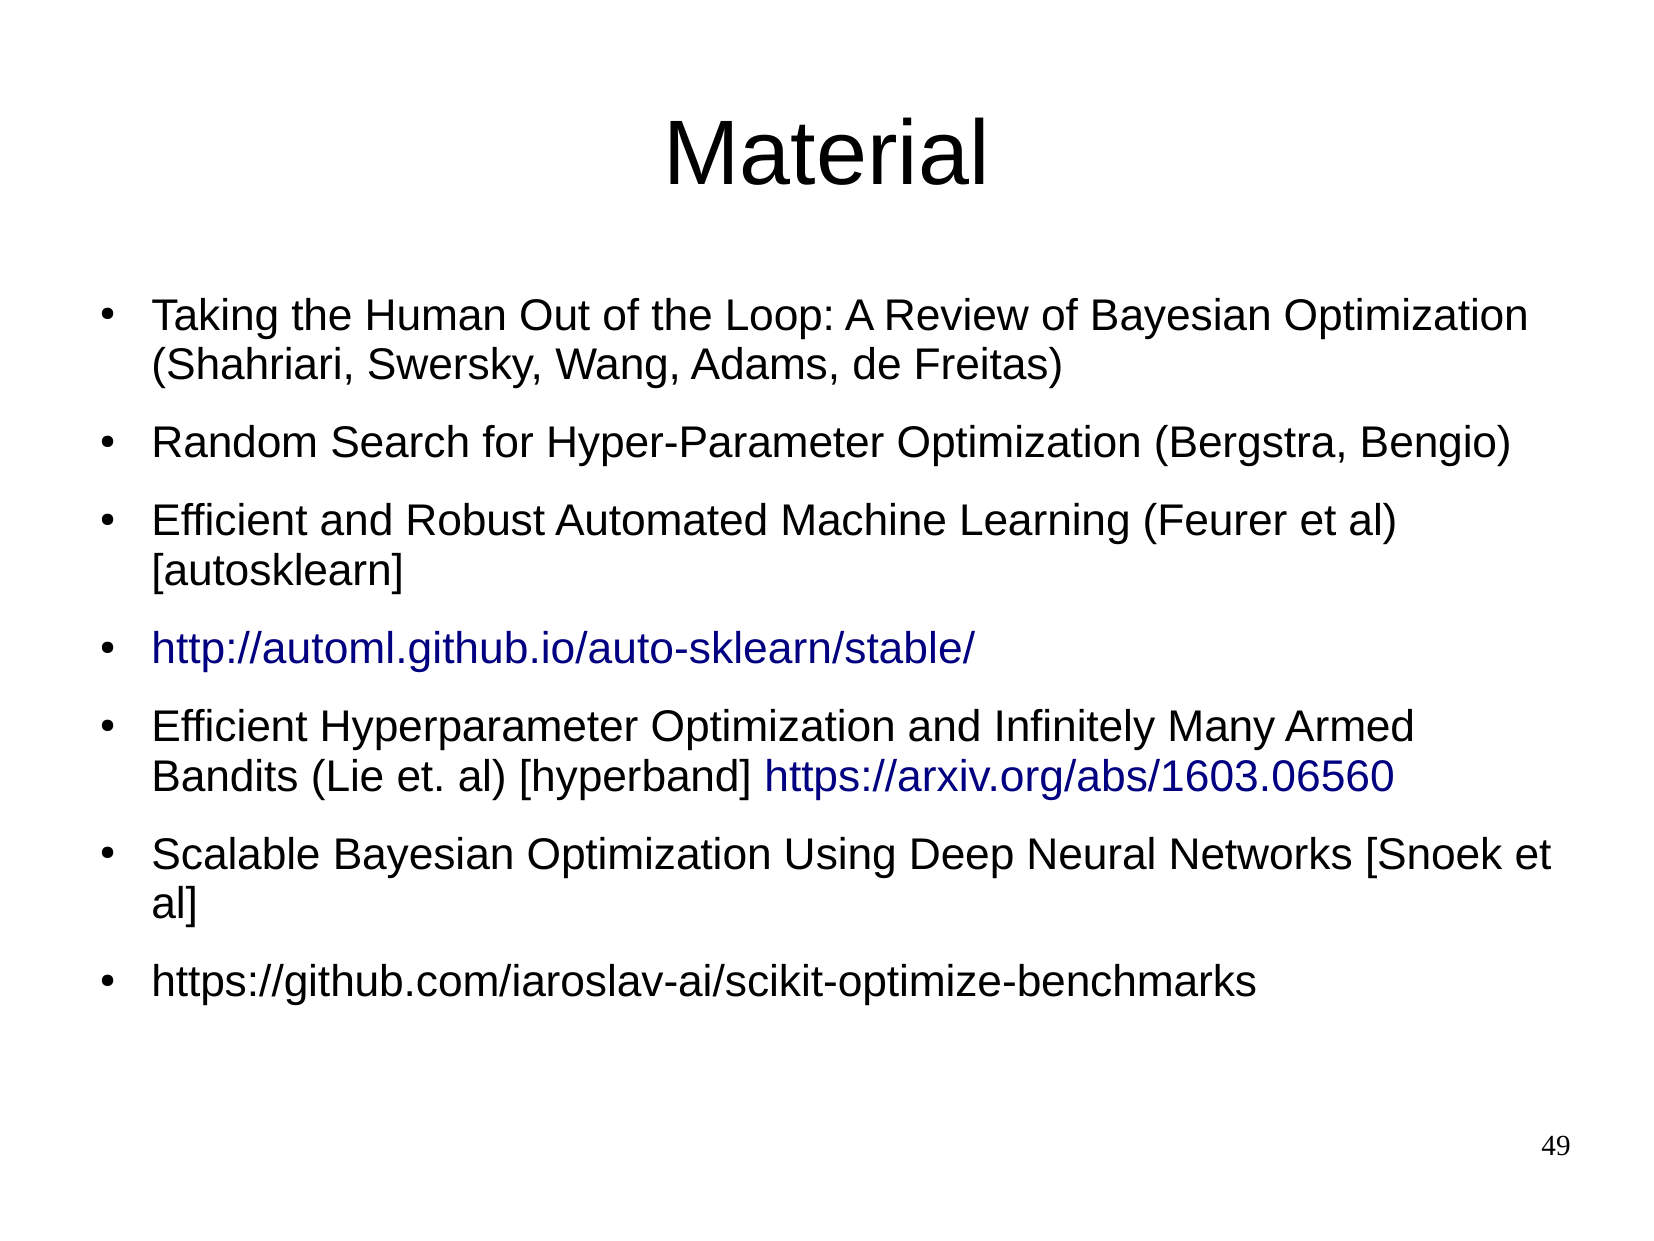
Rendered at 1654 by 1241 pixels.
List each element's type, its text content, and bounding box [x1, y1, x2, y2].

list Taking the Human Out of the Loop: A Review of Bayesian Optimization (Shahriari, Swersky, Wang, Adams, de Freitas) Random Search for Hyper-Parameter Optimization (Bergstra, Bengio) Efficient and Robust Automated Machine Learning (Feurer et al) [autosklearn] http://automl.github.io/auto-sklearn/stable/ Efficient Hyperparameter Optimization and Infinitely Many Armed Bandits (Lie et. al) [hyperband] https://arxiv.org/abs/1603.06560 Scalable Bayesian Optimization Using Deep Neural Networks [Snoek et al] https://github.com/iaroslav-ai/scikit-optimize-benchmarks [82, 290, 1571, 1010]
title Material [82, 49, 1571, 257]
